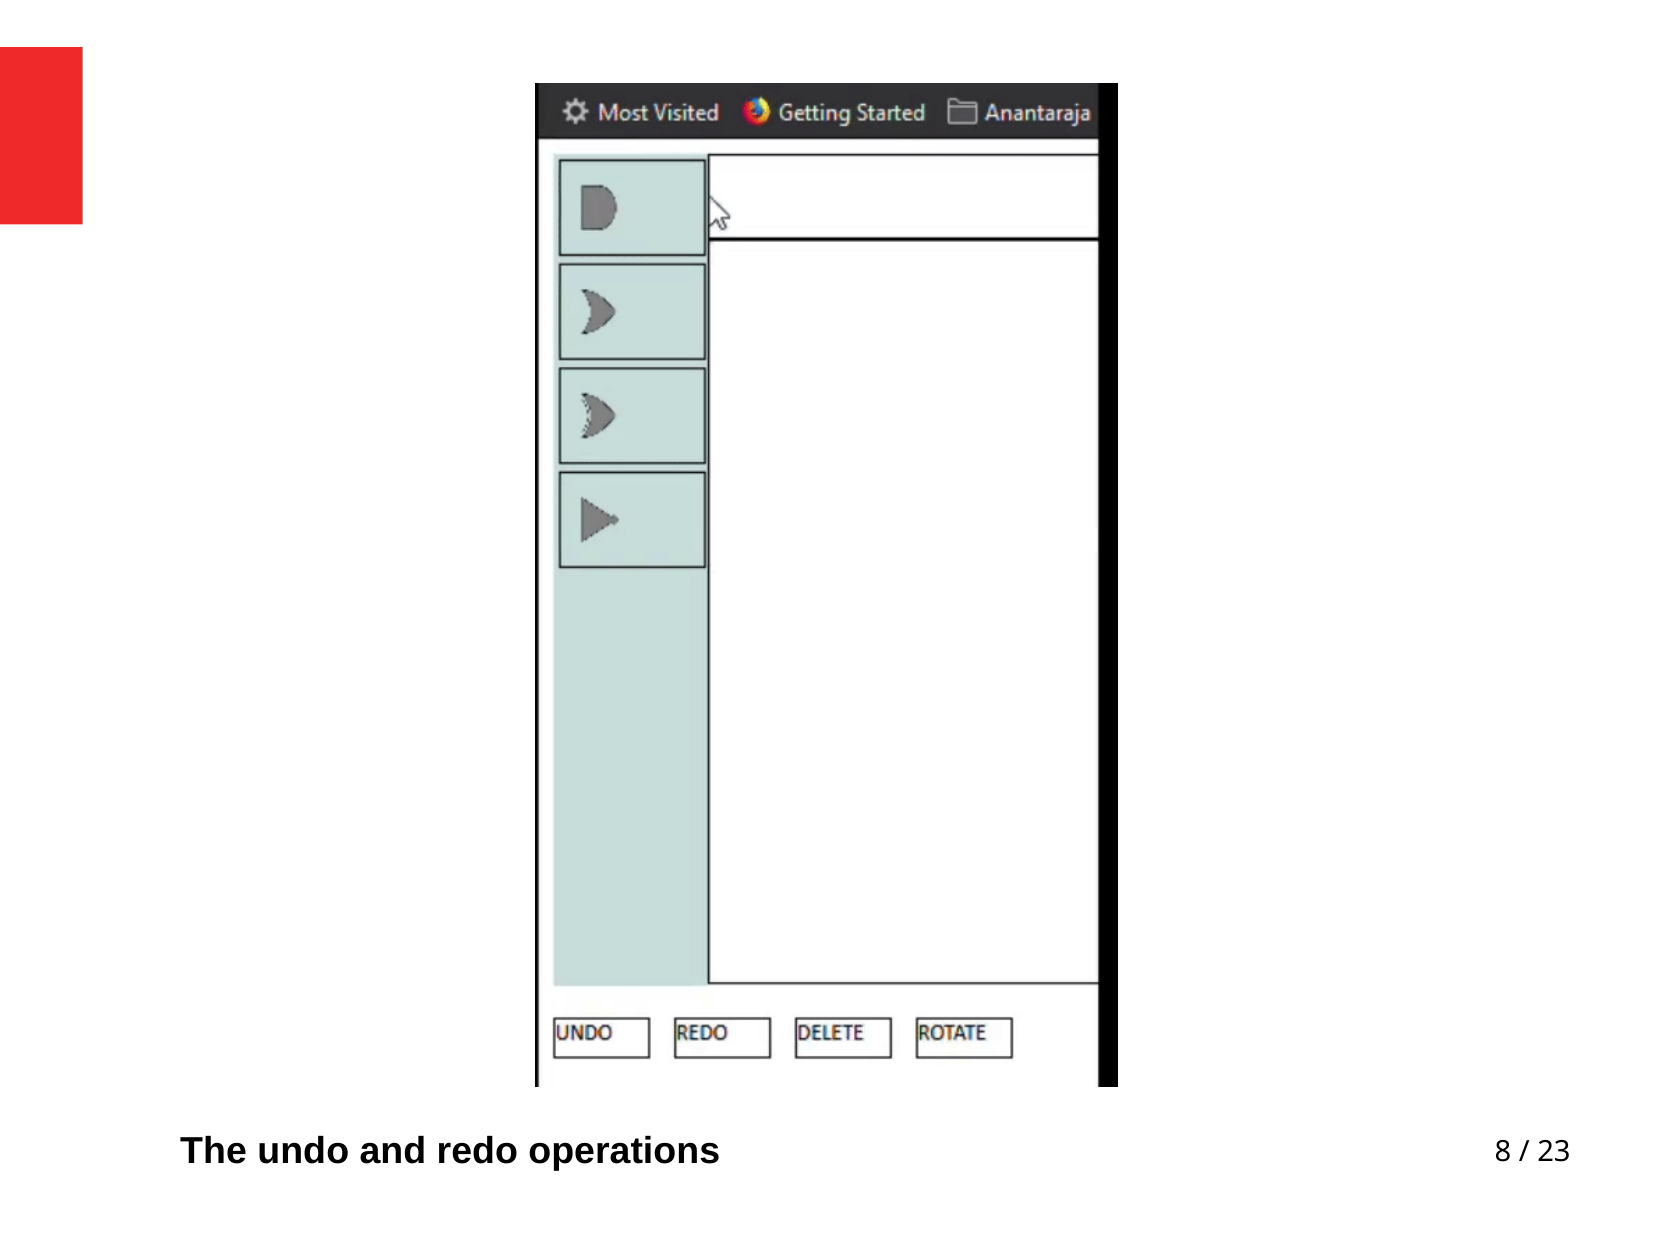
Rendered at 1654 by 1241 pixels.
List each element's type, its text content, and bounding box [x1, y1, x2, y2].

picture [535, 83, 1118, 1087]
text_box The undo and redo operations [165, 1122, 863, 1179]
